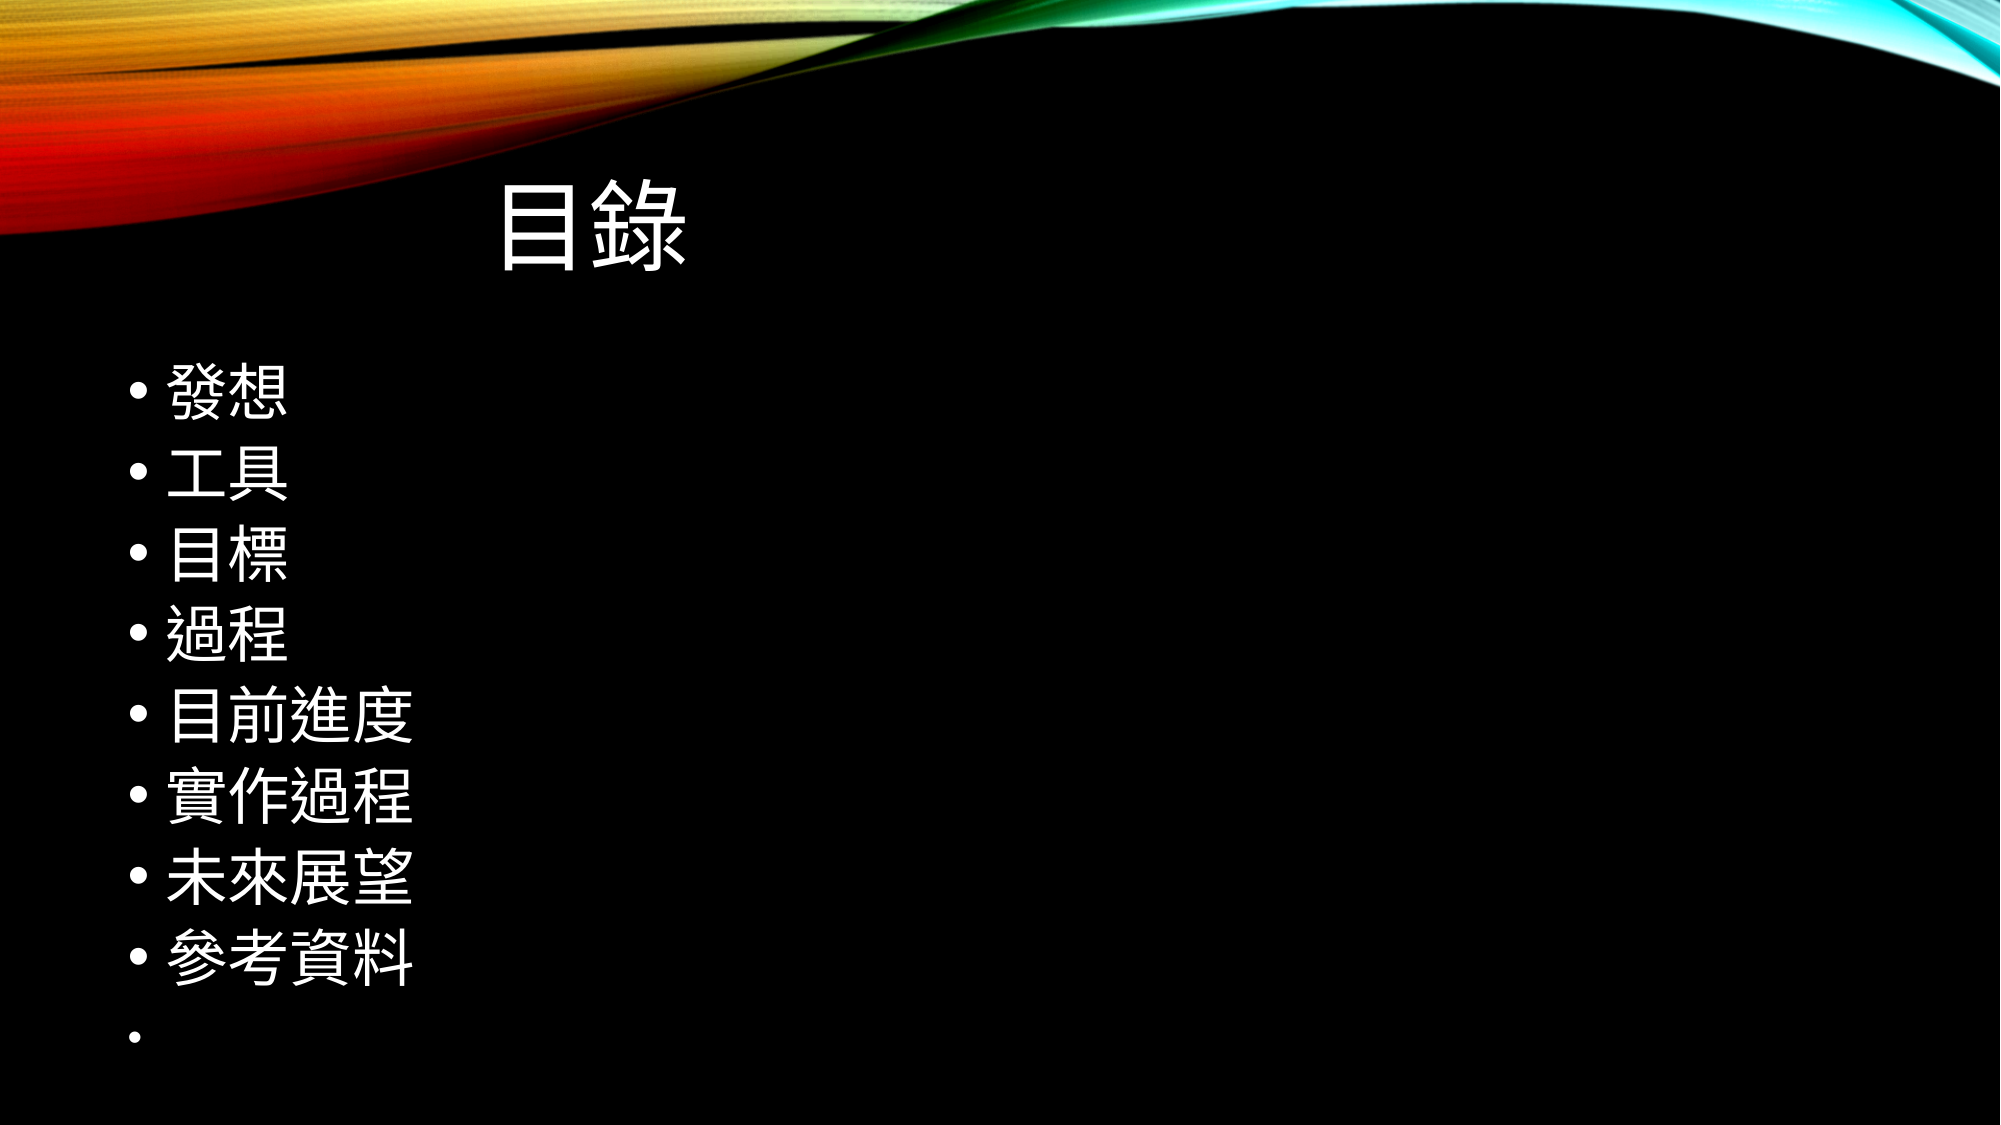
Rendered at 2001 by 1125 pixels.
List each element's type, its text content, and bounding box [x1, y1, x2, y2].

title 目錄 [474, 125, 1888, 338]
list 發想 工具 目標 過程 目前進度 實作過程 未來展望 參考資料 [112, 360, 1888, 1021]
